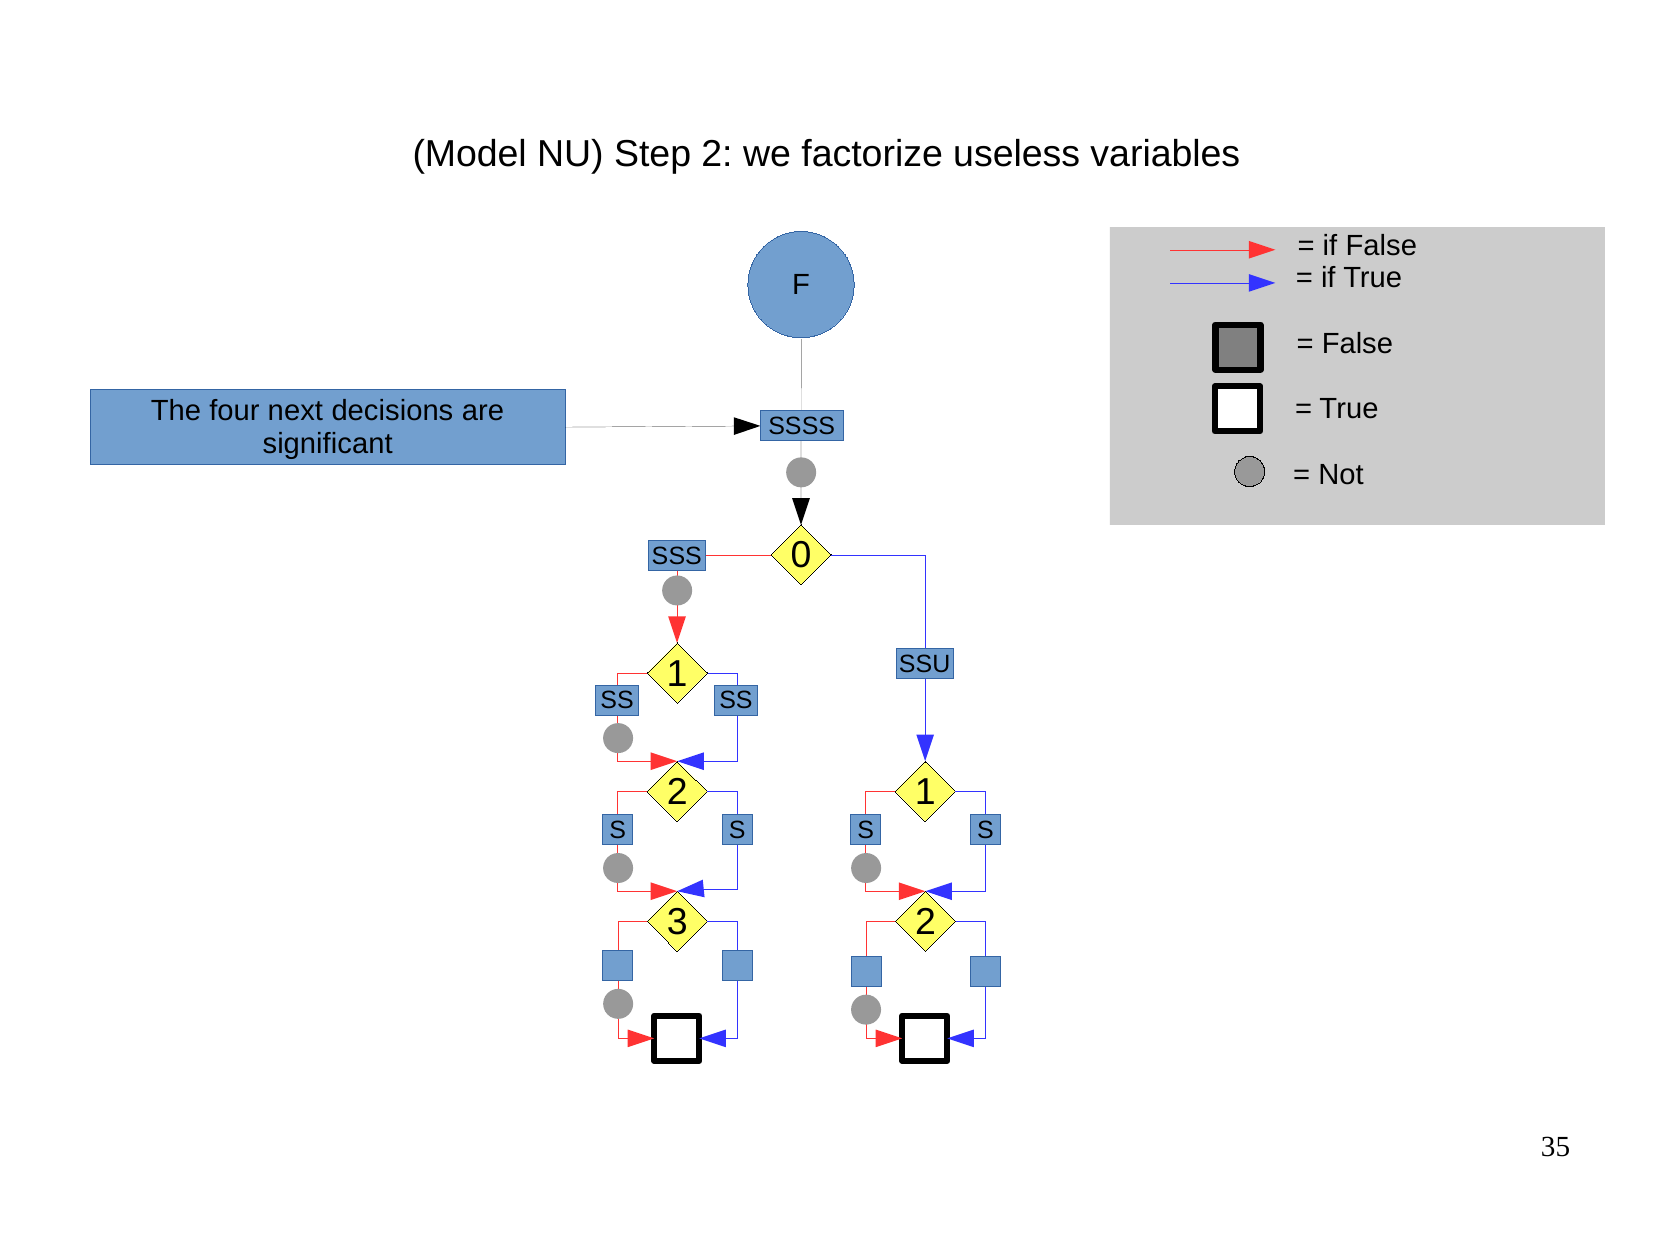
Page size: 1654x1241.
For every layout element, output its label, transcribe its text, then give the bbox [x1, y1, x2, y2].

text_box F [747, 257, 855, 338]
text_box [1215, 324, 1261, 370]
text_box [1234, 456, 1265, 487]
text_box SSSS [760, 410, 844, 441]
text_box [662, 575, 693, 606]
text_box [603, 988, 634, 1019]
text_box SS [714, 685, 758, 716]
title (Model NU) Step 2: we factorize useless variables [82, 49, 1571, 257]
text_box [603, 852, 634, 884]
text_box [851, 994, 882, 1025]
text_box [603, 723, 634, 754]
text_box 1 [647, 642, 708, 704]
text_box SSU [896, 648, 954, 679]
text_box [786, 457, 817, 488]
text_box [654, 1015, 700, 1061]
text_box SS [595, 685, 639, 716]
text_box The four next decisions are significant [90, 389, 566, 465]
text_box 2 [895, 891, 956, 952]
text_box 2 [647, 762, 708, 822]
text_box [902, 1015, 948, 1061]
text_box 1 [895, 761, 956, 822]
text_box = if False = if True = False = True = Not [1109, 227, 1605, 525]
text_box [851, 852, 882, 884]
text_box [722, 950, 753, 981]
text_box [602, 950, 633, 981]
text_box [970, 956, 1001, 987]
text_box 0 [771, 524, 832, 585]
text_box [851, 956, 882, 987]
text_box S [850, 814, 881, 845]
text_box S [722, 814, 753, 845]
text_box S [602, 814, 633, 845]
text_box S [970, 814, 1001, 845]
text_box 3 [647, 892, 708, 952]
text_box [1215, 386, 1261, 432]
text_box SSS [648, 540, 706, 571]
